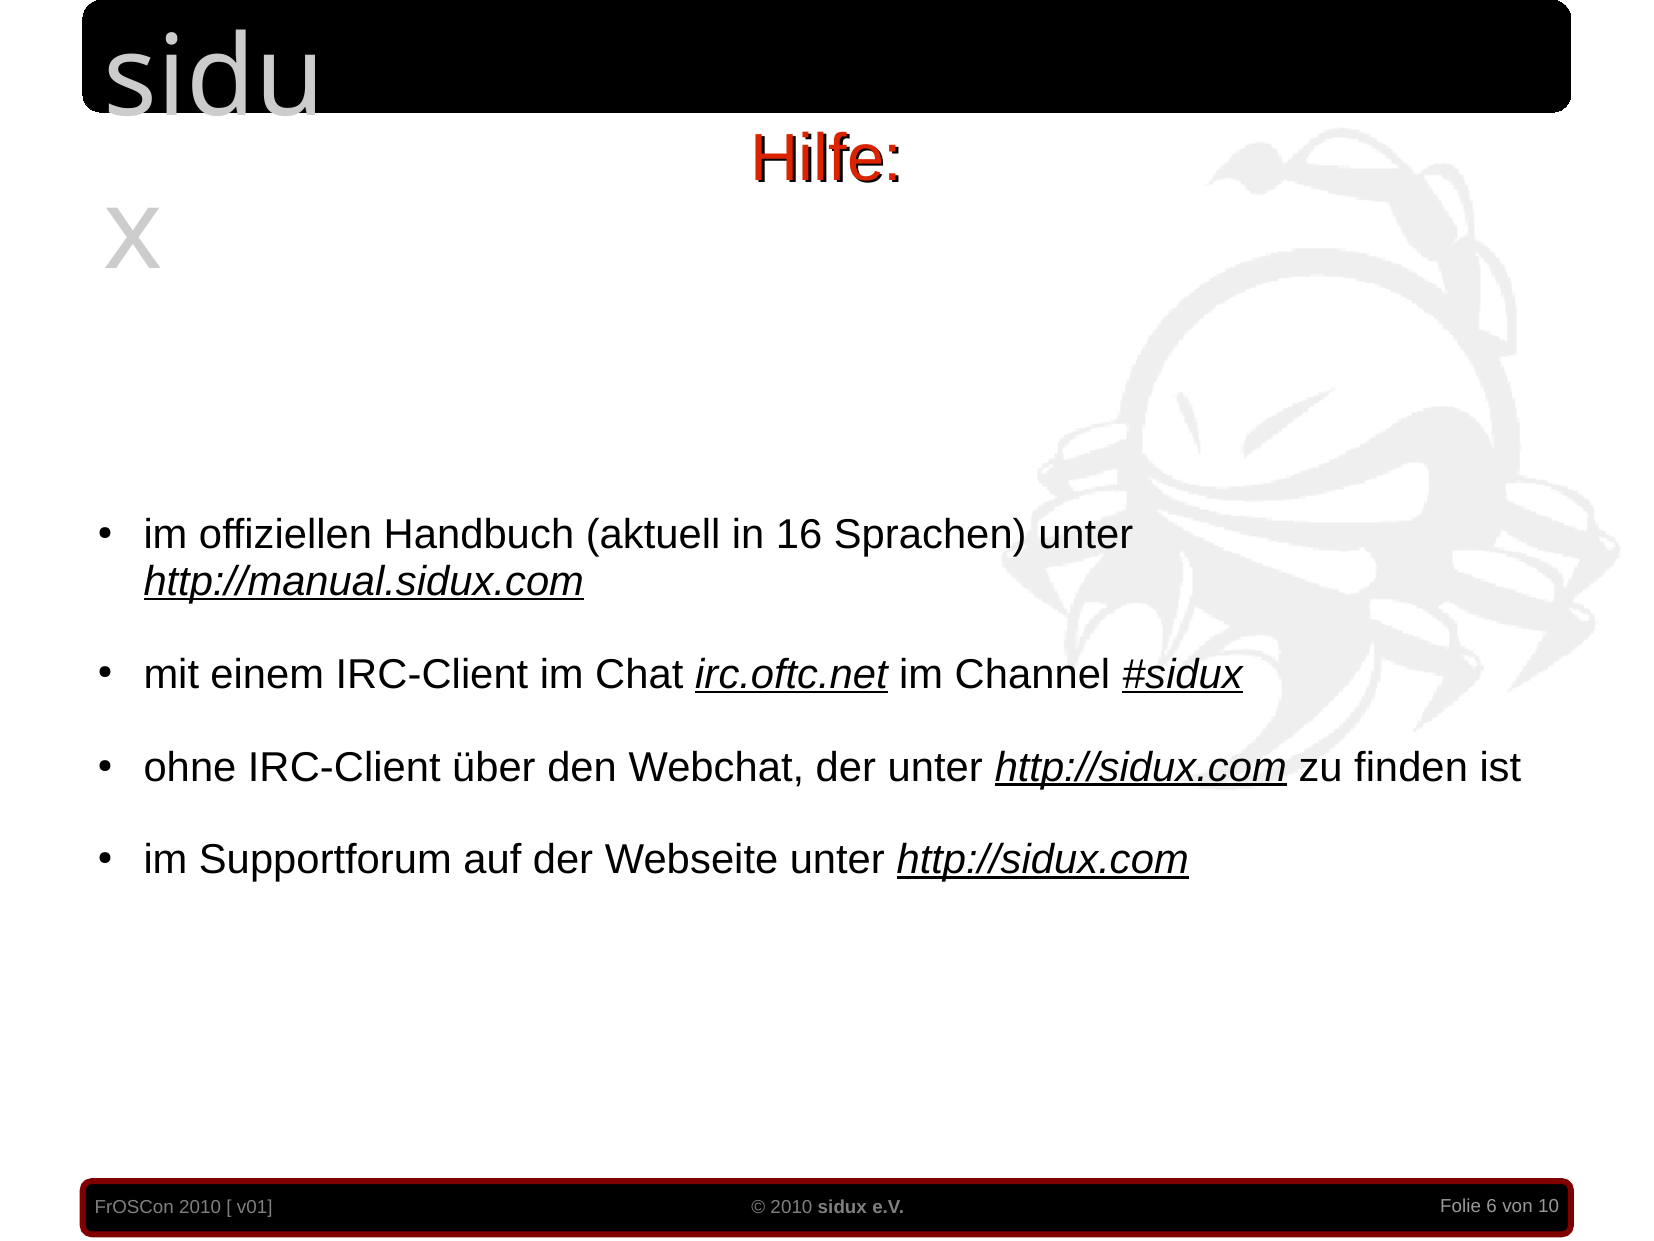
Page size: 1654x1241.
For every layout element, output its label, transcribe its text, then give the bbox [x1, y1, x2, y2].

text_box Hilfe: [82, 112, 1571, 213]
picture [997, 122, 1625, 798]
text_box im offiziellen Handbuch (aktuell in 16 Sprachen) unter http://manual.sidux.com mit einem IRC-Client im Chat irc.oftc.net im Channel #sidux ohne IRC-Client über den Webchat, der unter http://sidux.com zu finden ist im Supportforum auf der Webseite unter http://sidux.com [82, 224, 1571, 1170]
